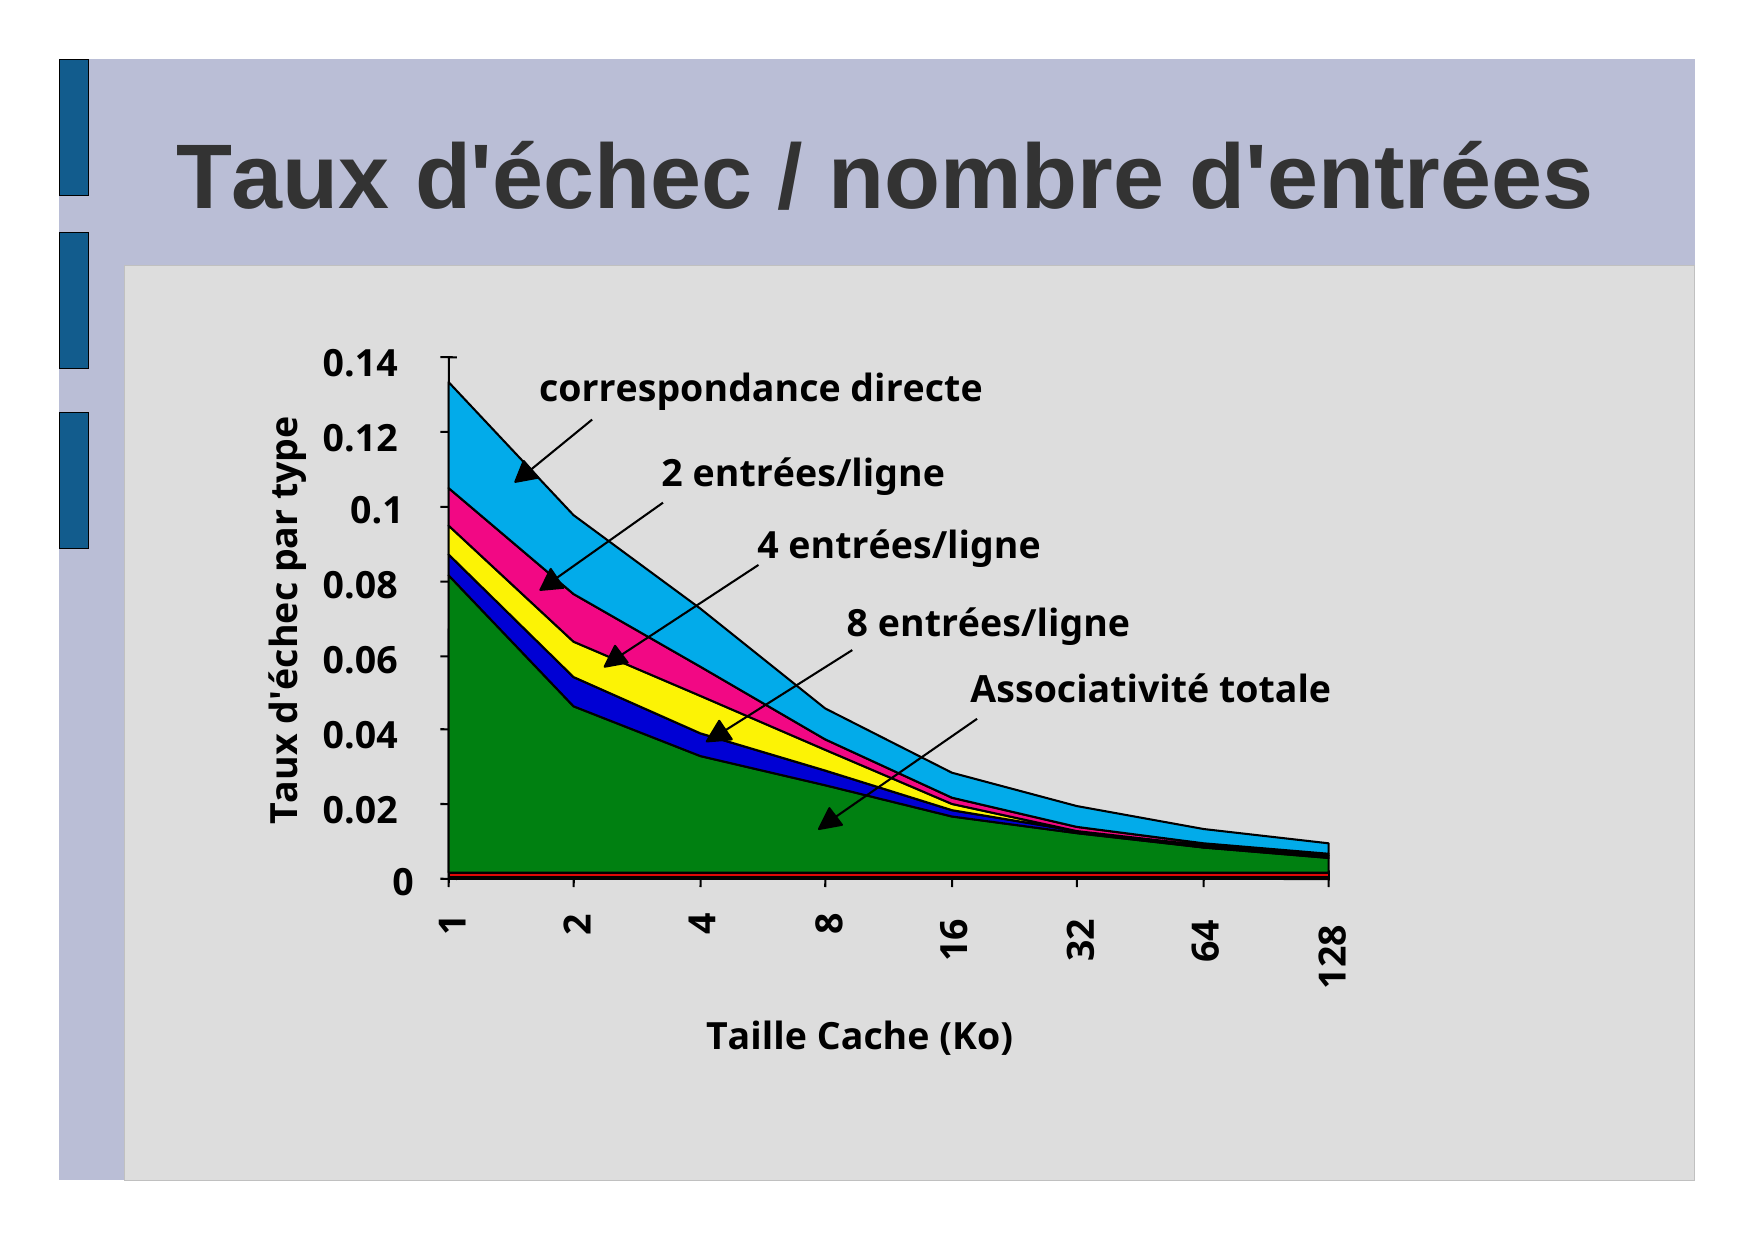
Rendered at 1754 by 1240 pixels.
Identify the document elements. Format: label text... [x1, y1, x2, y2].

text_box 4 [675, 913, 727, 935]
text_box 4 entrées/ligne [757, 519, 1042, 571]
text_box 1 [425, 913, 477, 936]
text_box 32 [1053, 918, 1105, 962]
text_box 0.02 [322, 783, 399, 835]
text_box 4 [696, 922, 705, 928]
text_box 0.1 [350, 483, 404, 535]
text_box 0.08 [322, 558, 399, 610]
text_box 16 [926, 918, 979, 962]
text_box 128 [1305, 924, 1357, 990]
text_box Taux d'échec par type [256, 415, 309, 825]
text_box 0 [392, 855, 414, 907]
text_box [448, 382, 1329, 877]
text_box 0.12 [322, 410, 399, 463]
text_box 0.04 [322, 708, 399, 760]
text_box correspondance directe [539, 361, 984, 413]
text_box 8 [802, 913, 854, 935]
text_box Taille Cache (Ko) [706, 1009, 1043, 1061]
text_box 0.06 [322, 633, 399, 685]
text_box Associativité totale [970, 662, 1332, 714]
text_box 64 [1178, 919, 1230, 963]
text_box 0.14 [322, 336, 399, 388]
text_box 2 [550, 913, 602, 936]
text_box 2 entrées/ligne [661, 446, 946, 498]
title Taux d'échec / nombre d'entrées [118, 88, 1654, 266]
text_box 8 entrées/ligne [846, 596, 1131, 648]
